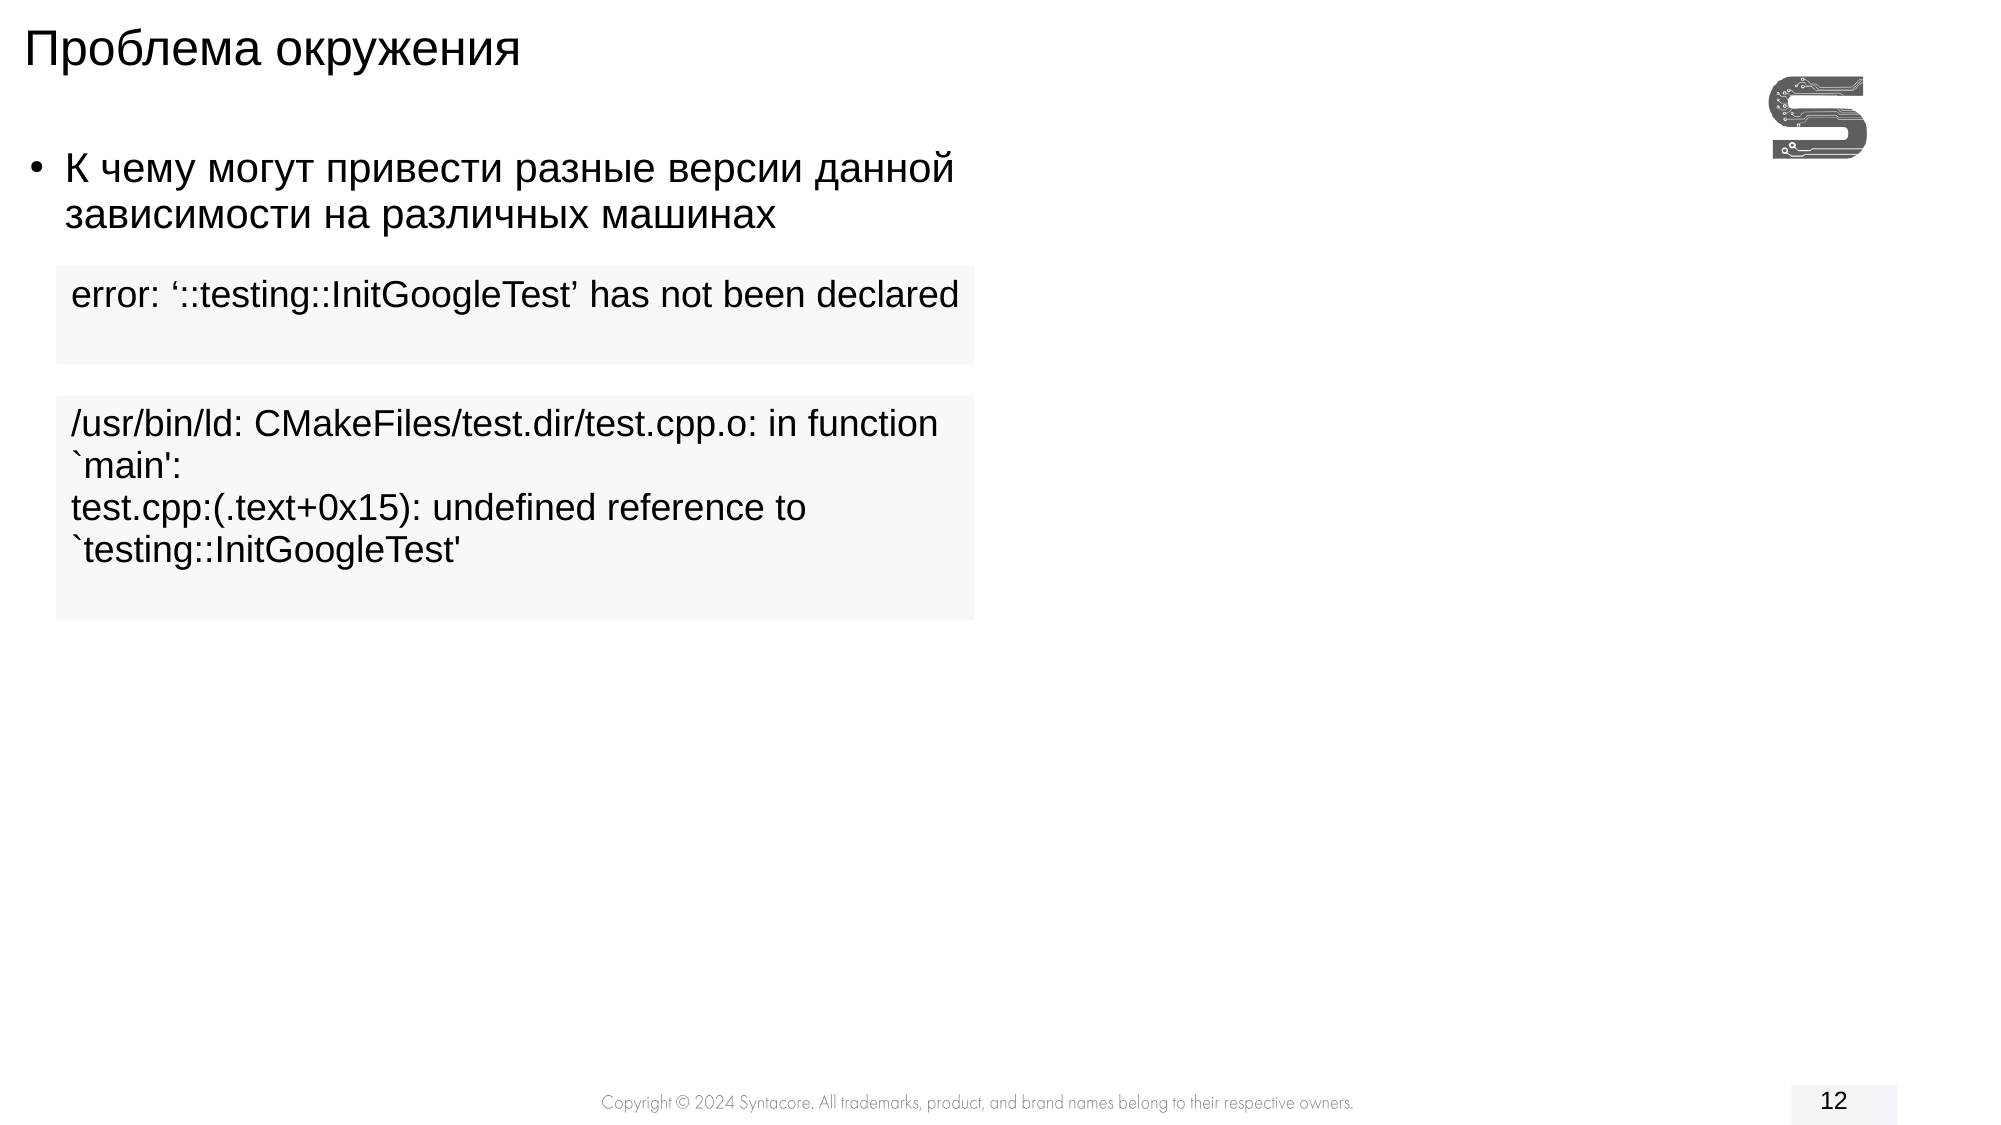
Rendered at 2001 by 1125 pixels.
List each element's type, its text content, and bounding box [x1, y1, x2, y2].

text_box Проблема окружения [0, 13, 832, 84]
picture [1768, 76, 1867, 160]
picture [601, 1089, 1361, 1114]
text_box /usr/bin/ld: CMakeFiles/test.dir/test.cpp.o: in function `main': test.cpp:(.text+0x15): undefined reference to `testing::InitGoogleTest' [56, 395, 975, 621]
text_box <number> [1805, 1079, 1949, 1123]
text_box К чему могут привести разные версии данной зависимости на различных машинах [14, 137, 984, 586]
text_box error: ‘::testing::InitGoogleTest’ has not been declared [56, 265, 975, 365]
